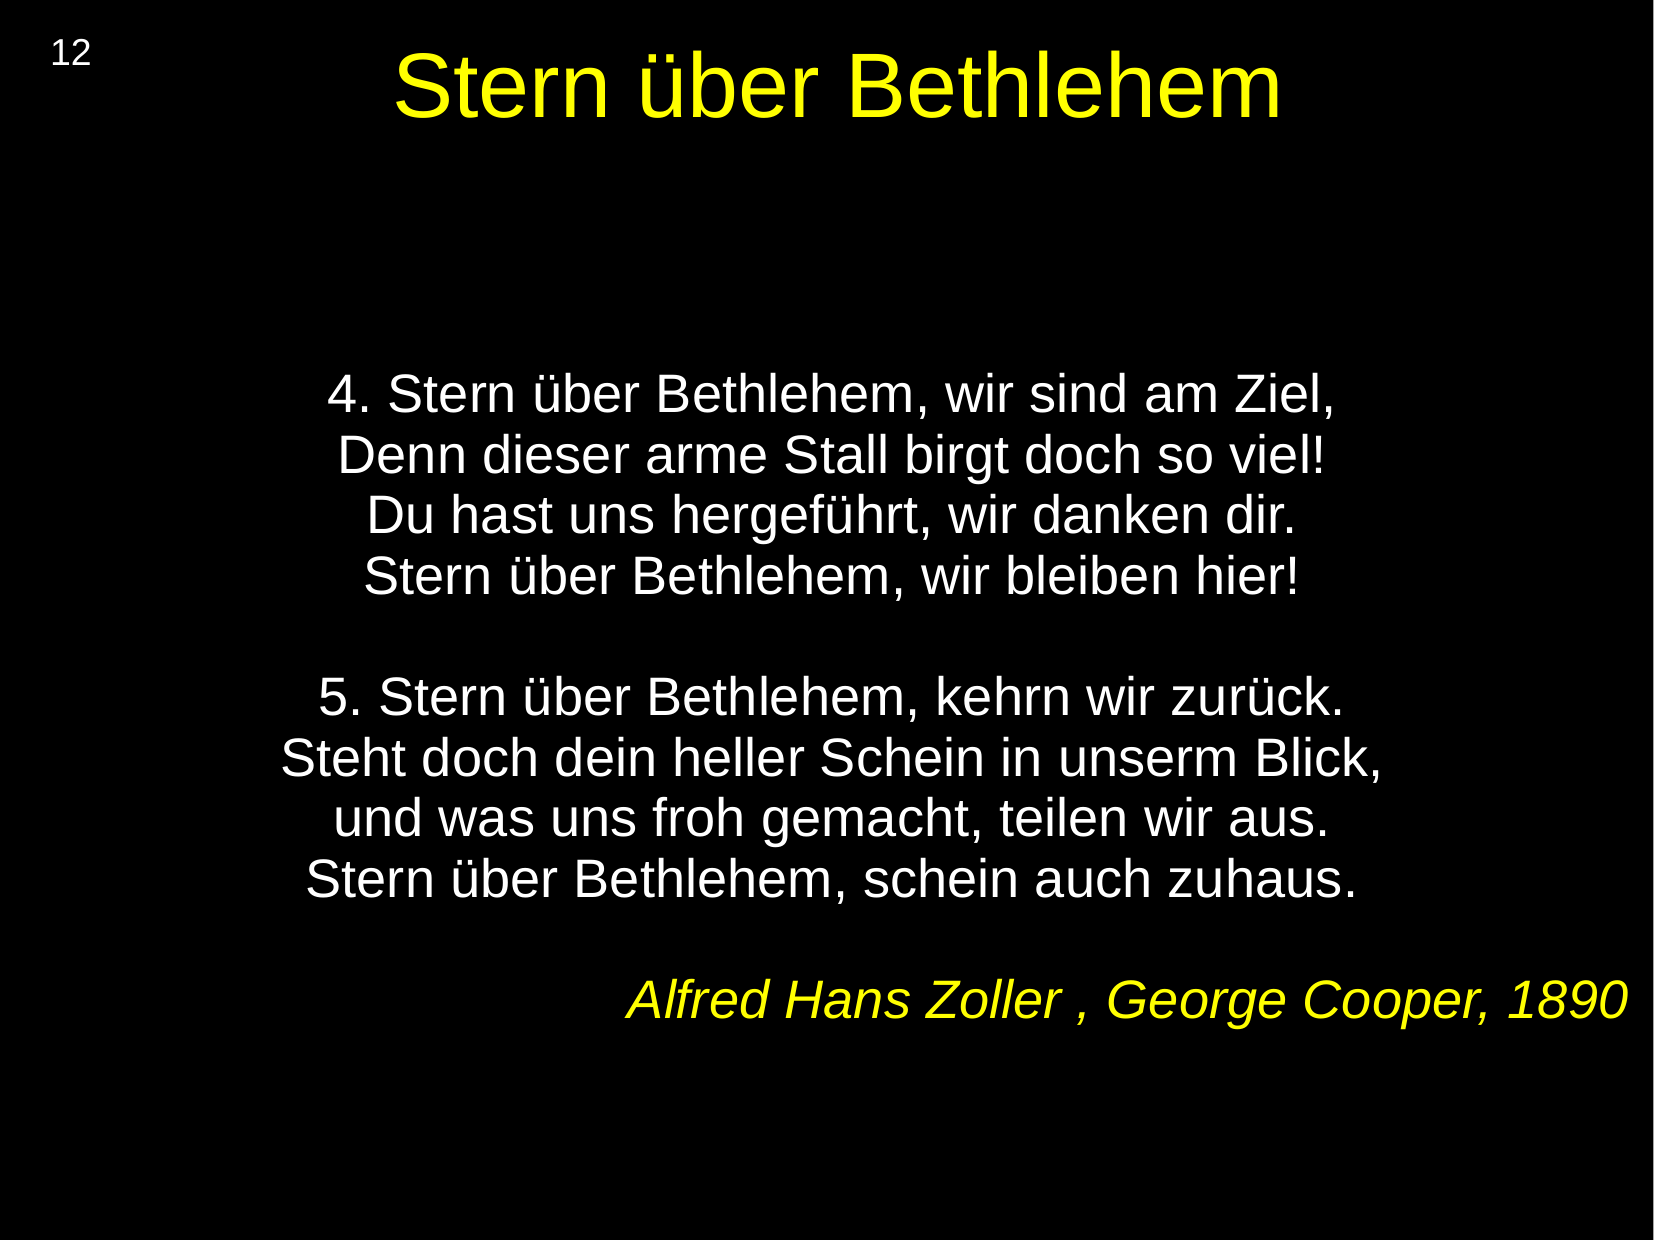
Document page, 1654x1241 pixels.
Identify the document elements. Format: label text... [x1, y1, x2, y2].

list 4. Stern über Bethlehem, wir sind am Ziel, Denn dieser arme Stall birgt doch so viel! Du hast uns hergeführt, wir danken dir. Stern über Bethlehem, wir bleiben hier! 5. Stern über Bethlehem, kehrn wir zurück. Steht doch dein heller Schein in unserm Blick, und was uns froh gemacht, teilen wir aus. Stern über Bethlehem, schein auch zuhaus. Alfred Hans Zoller , George Cooper, 1890 [35, 177, 1630, 1217]
text_box 12 [35, 23, 130, 81]
title Stern über Bethlehem [94, 5, 1583, 166]
